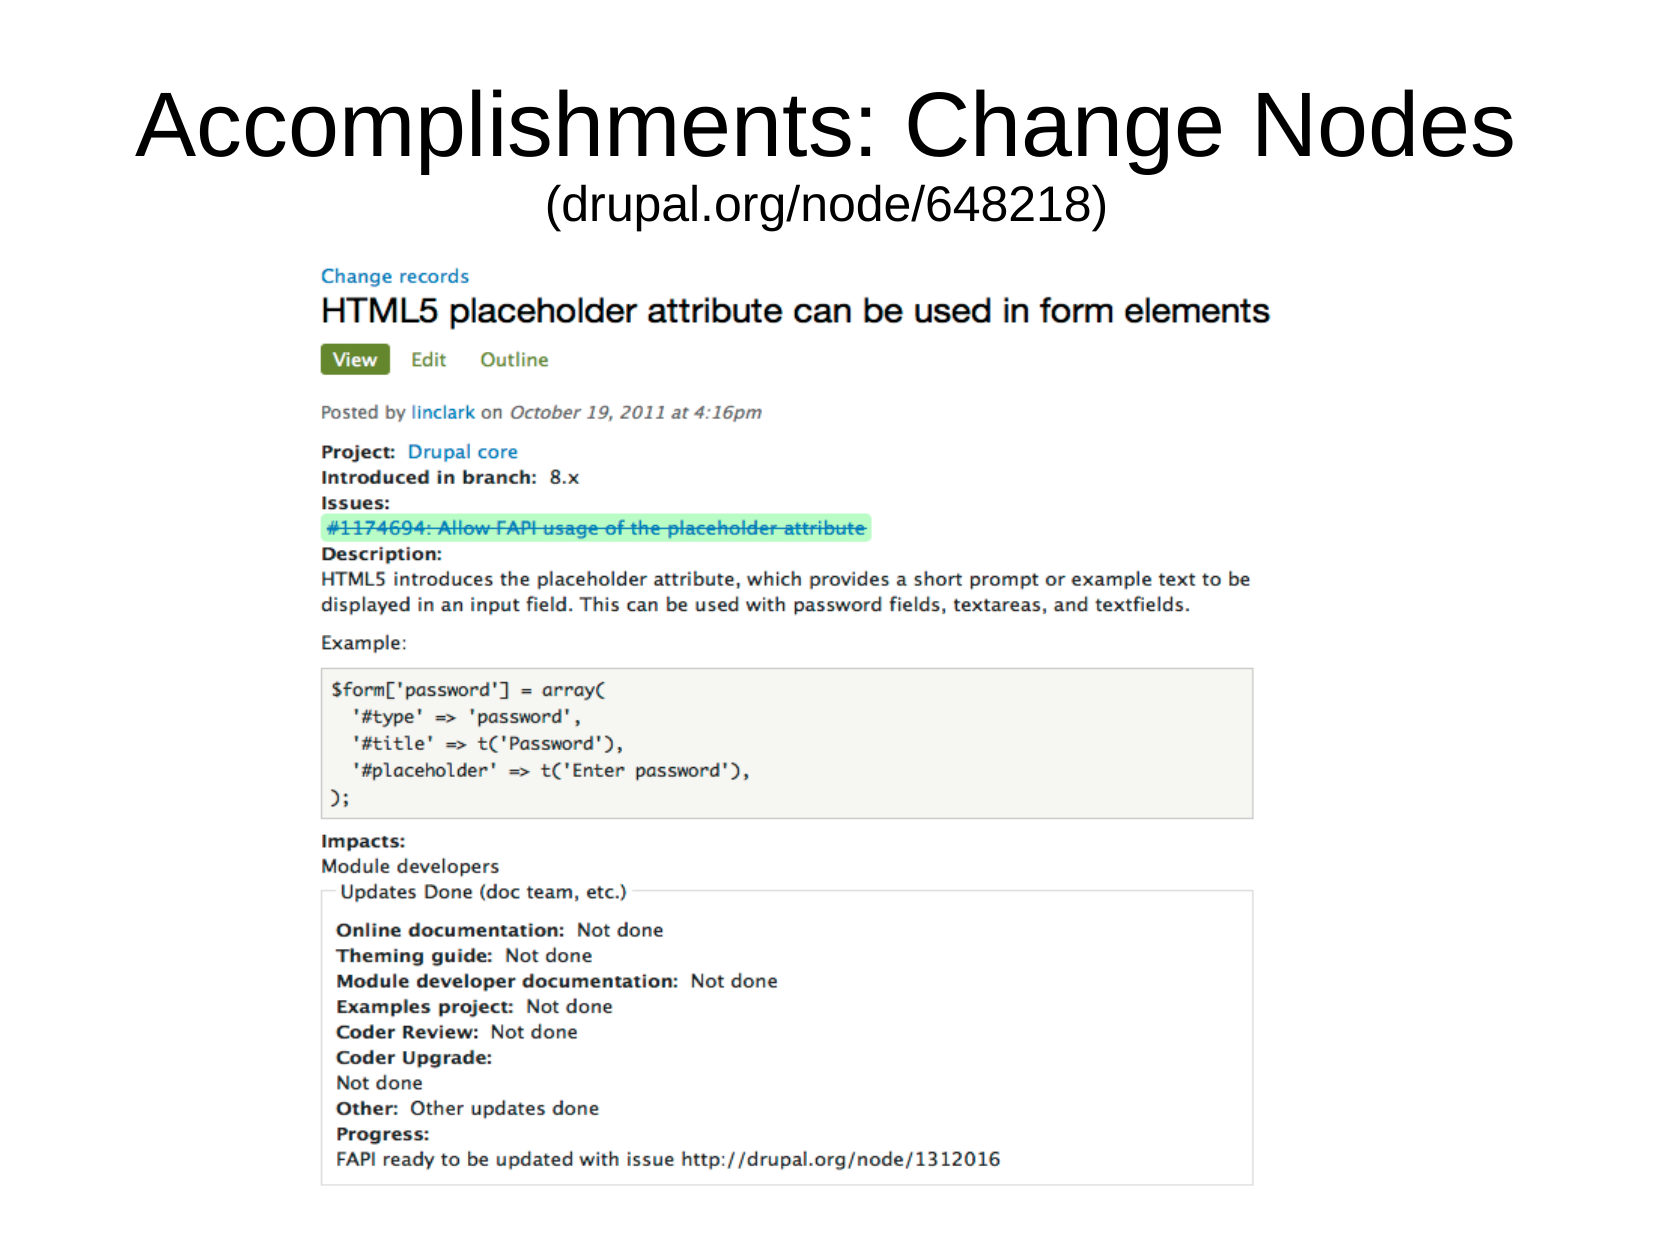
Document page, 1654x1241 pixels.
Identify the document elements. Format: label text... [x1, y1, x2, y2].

title Accomplishments: Change Nodes (drupal.org/node/648218) [82, 56, 1571, 250]
picture [300, 259, 1296, 1201]
